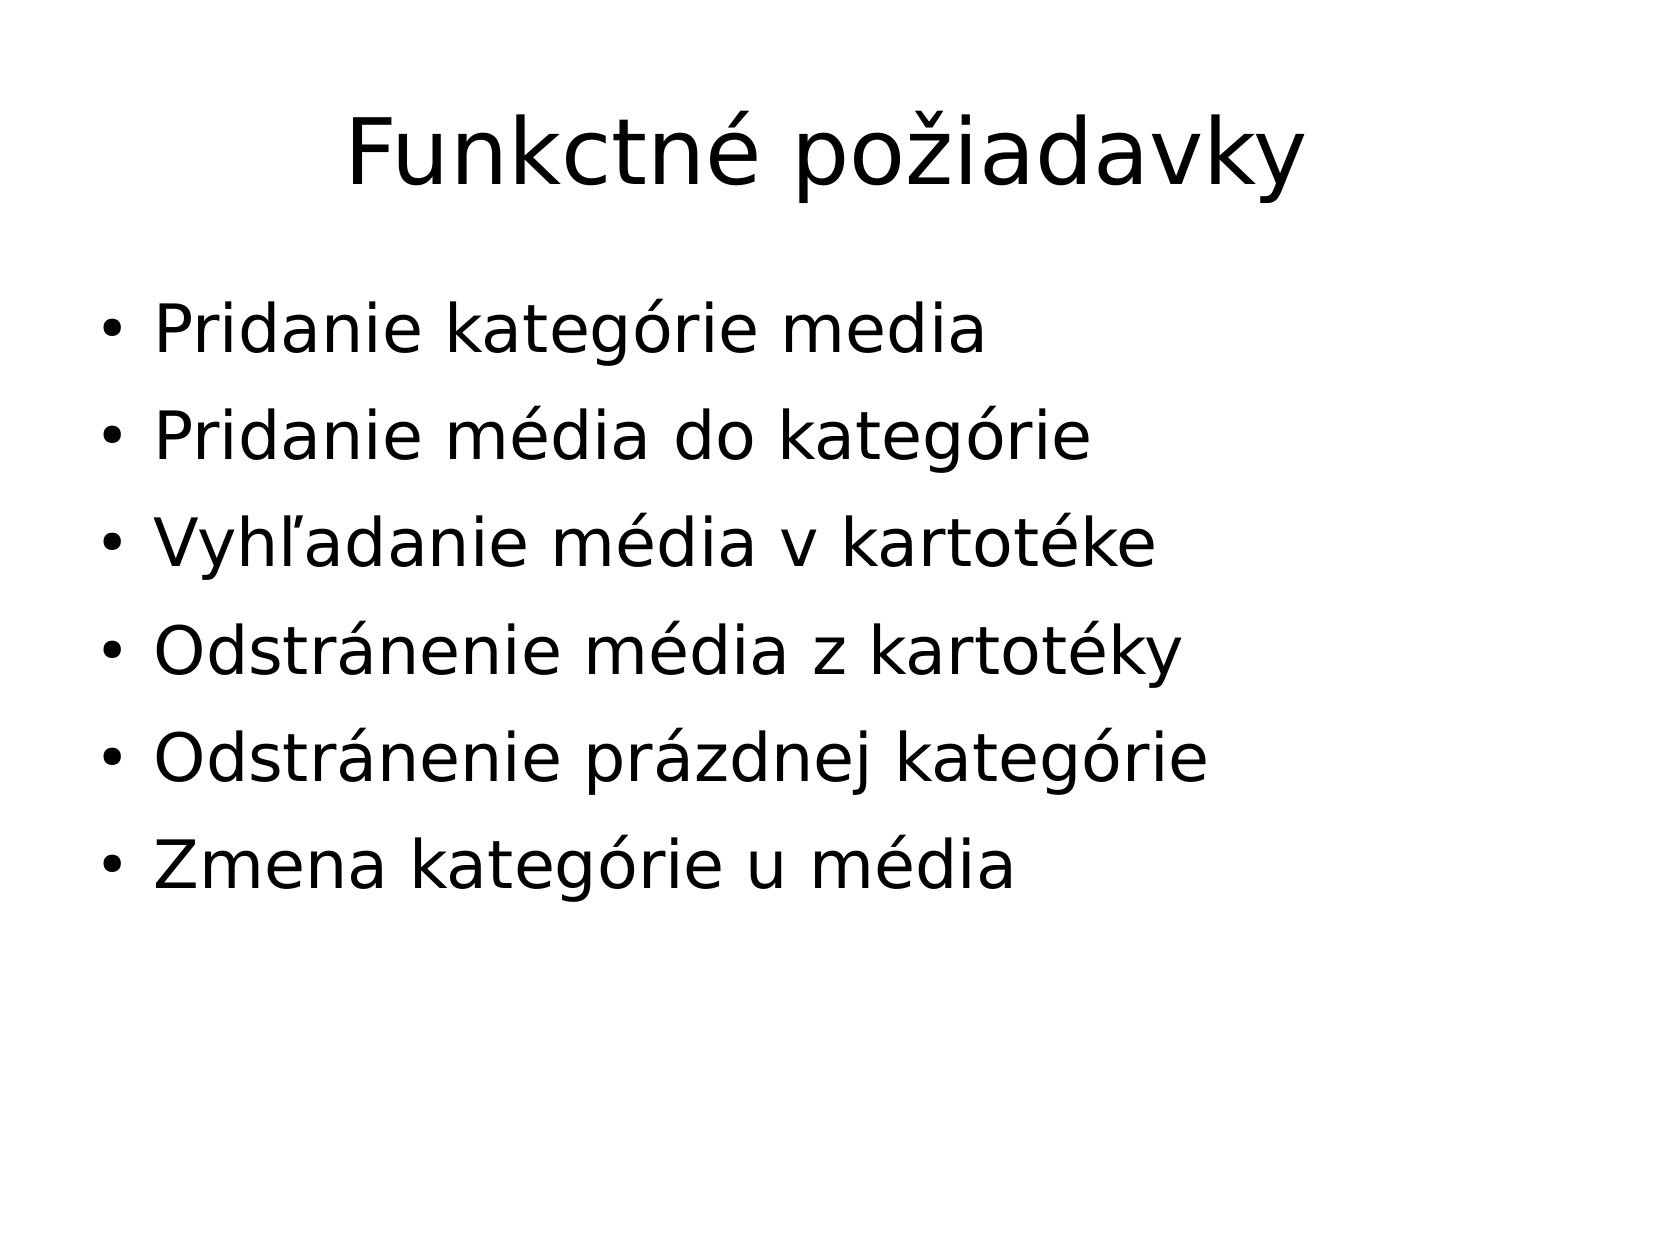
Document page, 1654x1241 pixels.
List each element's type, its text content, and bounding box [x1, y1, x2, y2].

list Pridanie kategórie media Pridanie média do kategórie Vyhľadanie média v kartotéke Odstránenie média z kartotéky Odstránenie prázdnej kategórie Zmena kategórie u média [82, 290, 1571, 1010]
title Funkctné požiadavky [82, 49, 1571, 257]
